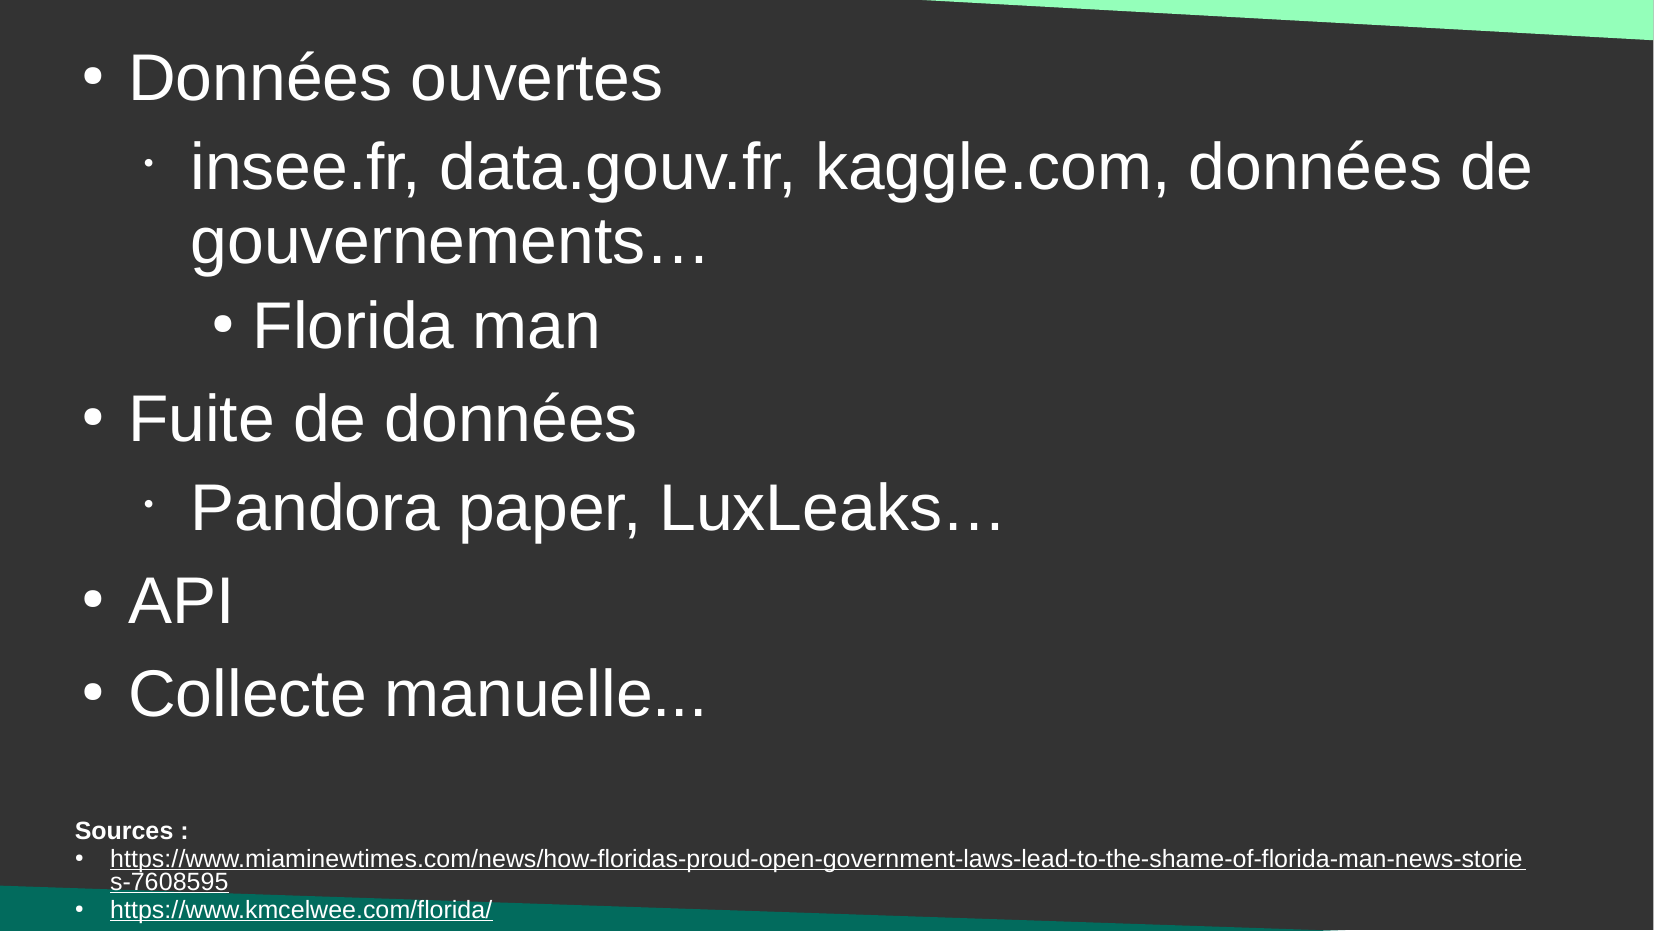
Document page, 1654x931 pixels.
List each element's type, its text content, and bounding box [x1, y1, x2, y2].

text_box Sources : https://www.miaminewtimes.com/news/how-floridas-proud-open-government-laws-lead-to-the-shame-of-florida-man-news-stories-7608595 https://www.kmcelwee.com/florida/ [60, 809, 1546, 931]
text_box [922, 0, 1654, 41]
list Données ouvertes insee.fr, data.gouv.fr, kaggle.com, données de gouvernements… Florida man Fuite de données Pandora paper, LuxLeaks… API Collecte manuelle... [65, 40, 1554, 733]
